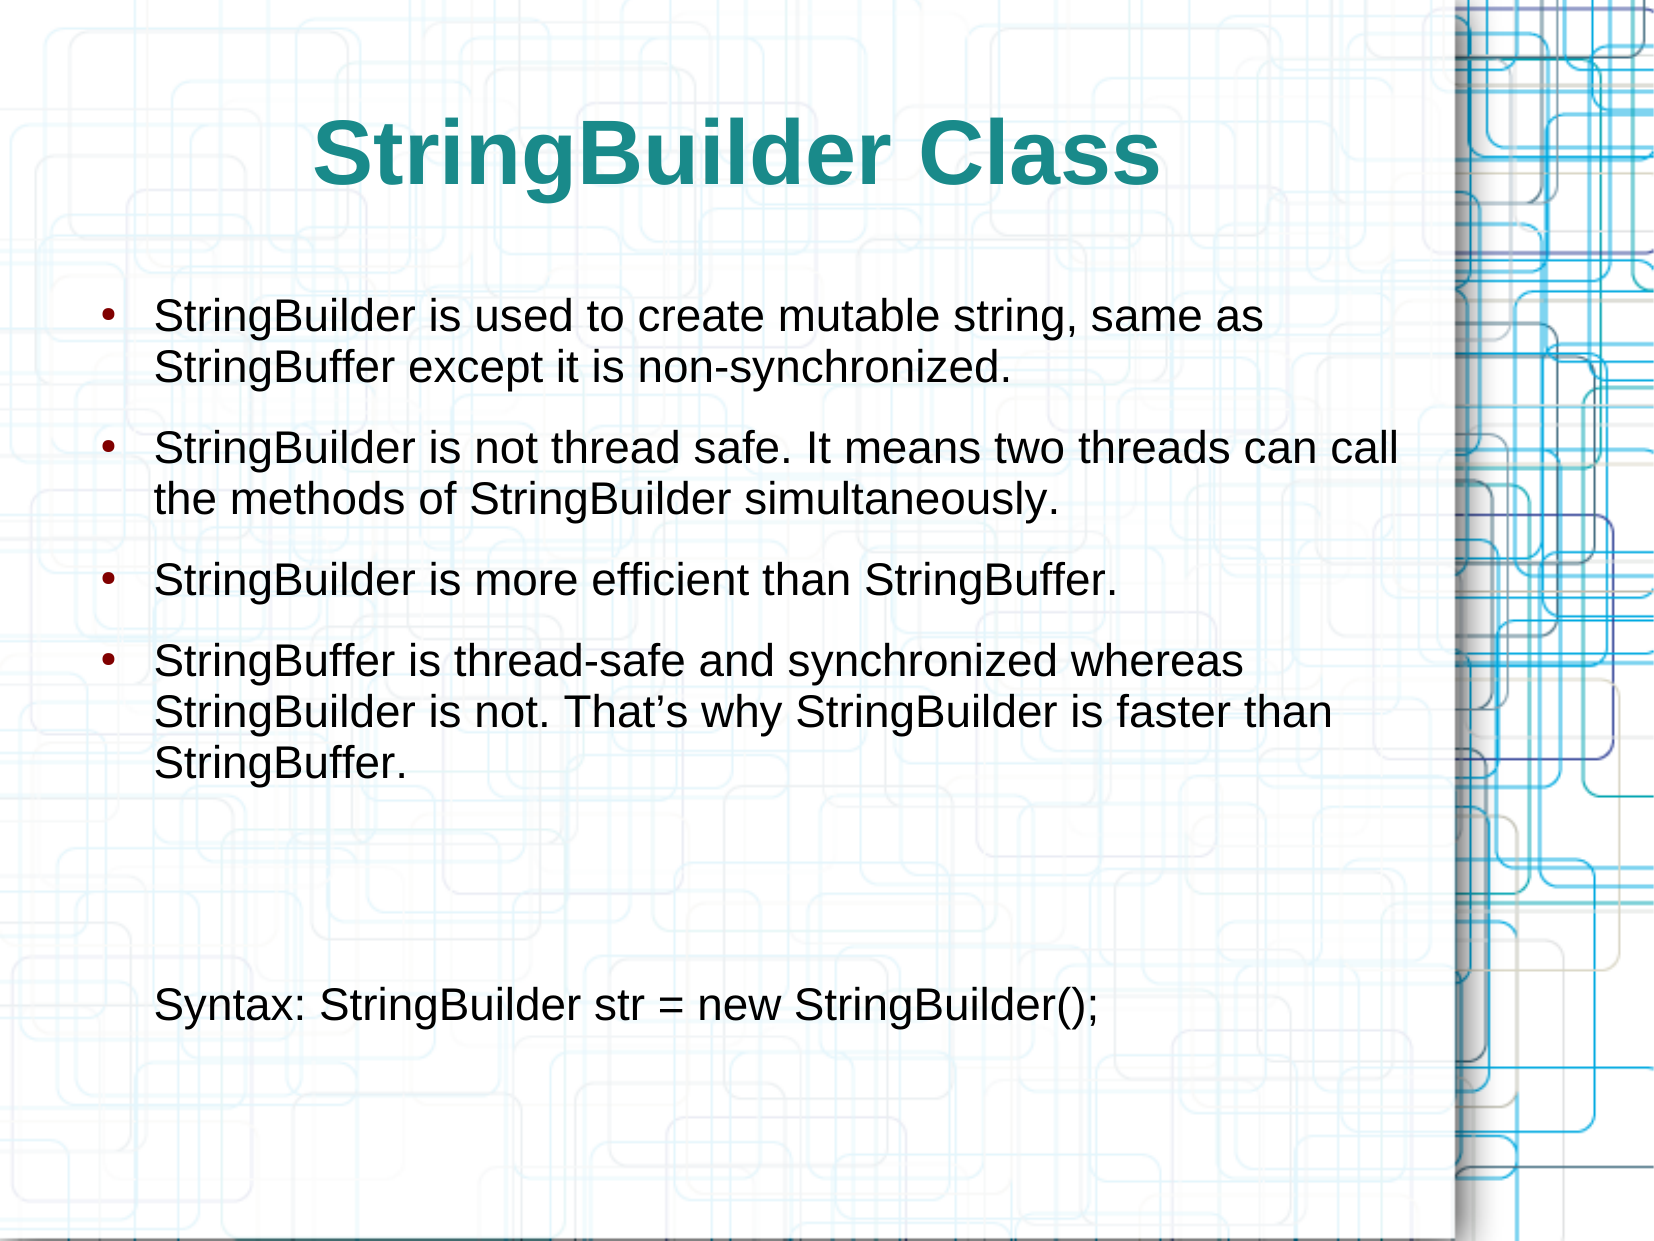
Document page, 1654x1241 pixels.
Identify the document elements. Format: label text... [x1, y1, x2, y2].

list StringBuilder is used to create mutable string, same as StringBuffer except it is non-synchronized. StringBuilder is not thread safe. It means two threads can call the methods of StringBuilder simultaneously. StringBuilder is more efficient than StringBuffer. StringBuffer is thread-safe and synchronized whereas StringBuilder is not. That’s why StringBuilder is faster than StringBuffer. Syntax: StringBuilder str = new StringBuilder(); [82, 290, 1418, 1109]
picture [0, 0, 1654, 1241]
title StringBuilder Class [59, 49, 1418, 257]
